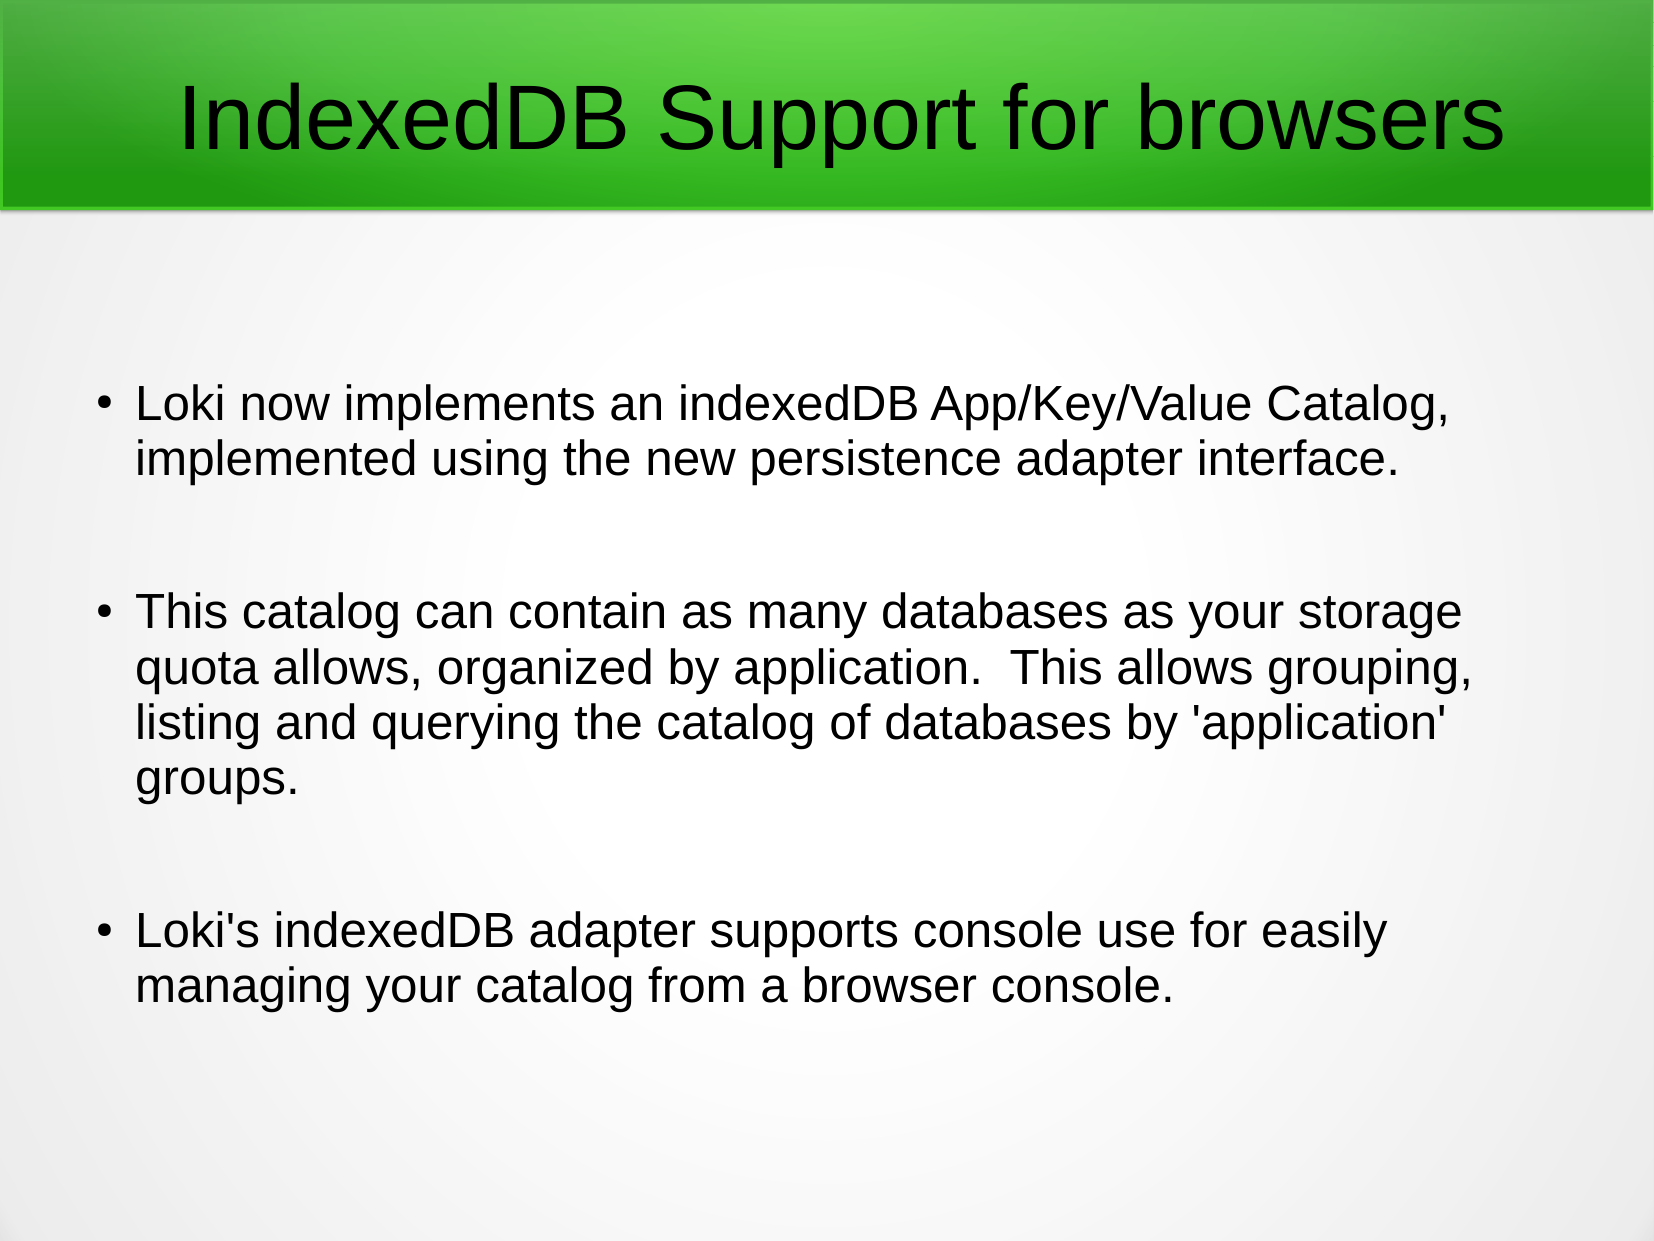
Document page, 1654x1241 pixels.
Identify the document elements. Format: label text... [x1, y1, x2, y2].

title IndexedDB Support for browsers [82, 47, 1571, 189]
list Loki now implements an indexedDB App/Key/Value Catalog, implemented using the new persistence adapter interface. This catalog can contain as many databases as your storage quota allows, organized by application. This allows grouping, listing and querying the catalog of databases by 'application' groups. Loki's indexedDB adapter supports console use for easily managing your catalog from a browser console. [82, 299, 1571, 1019]
